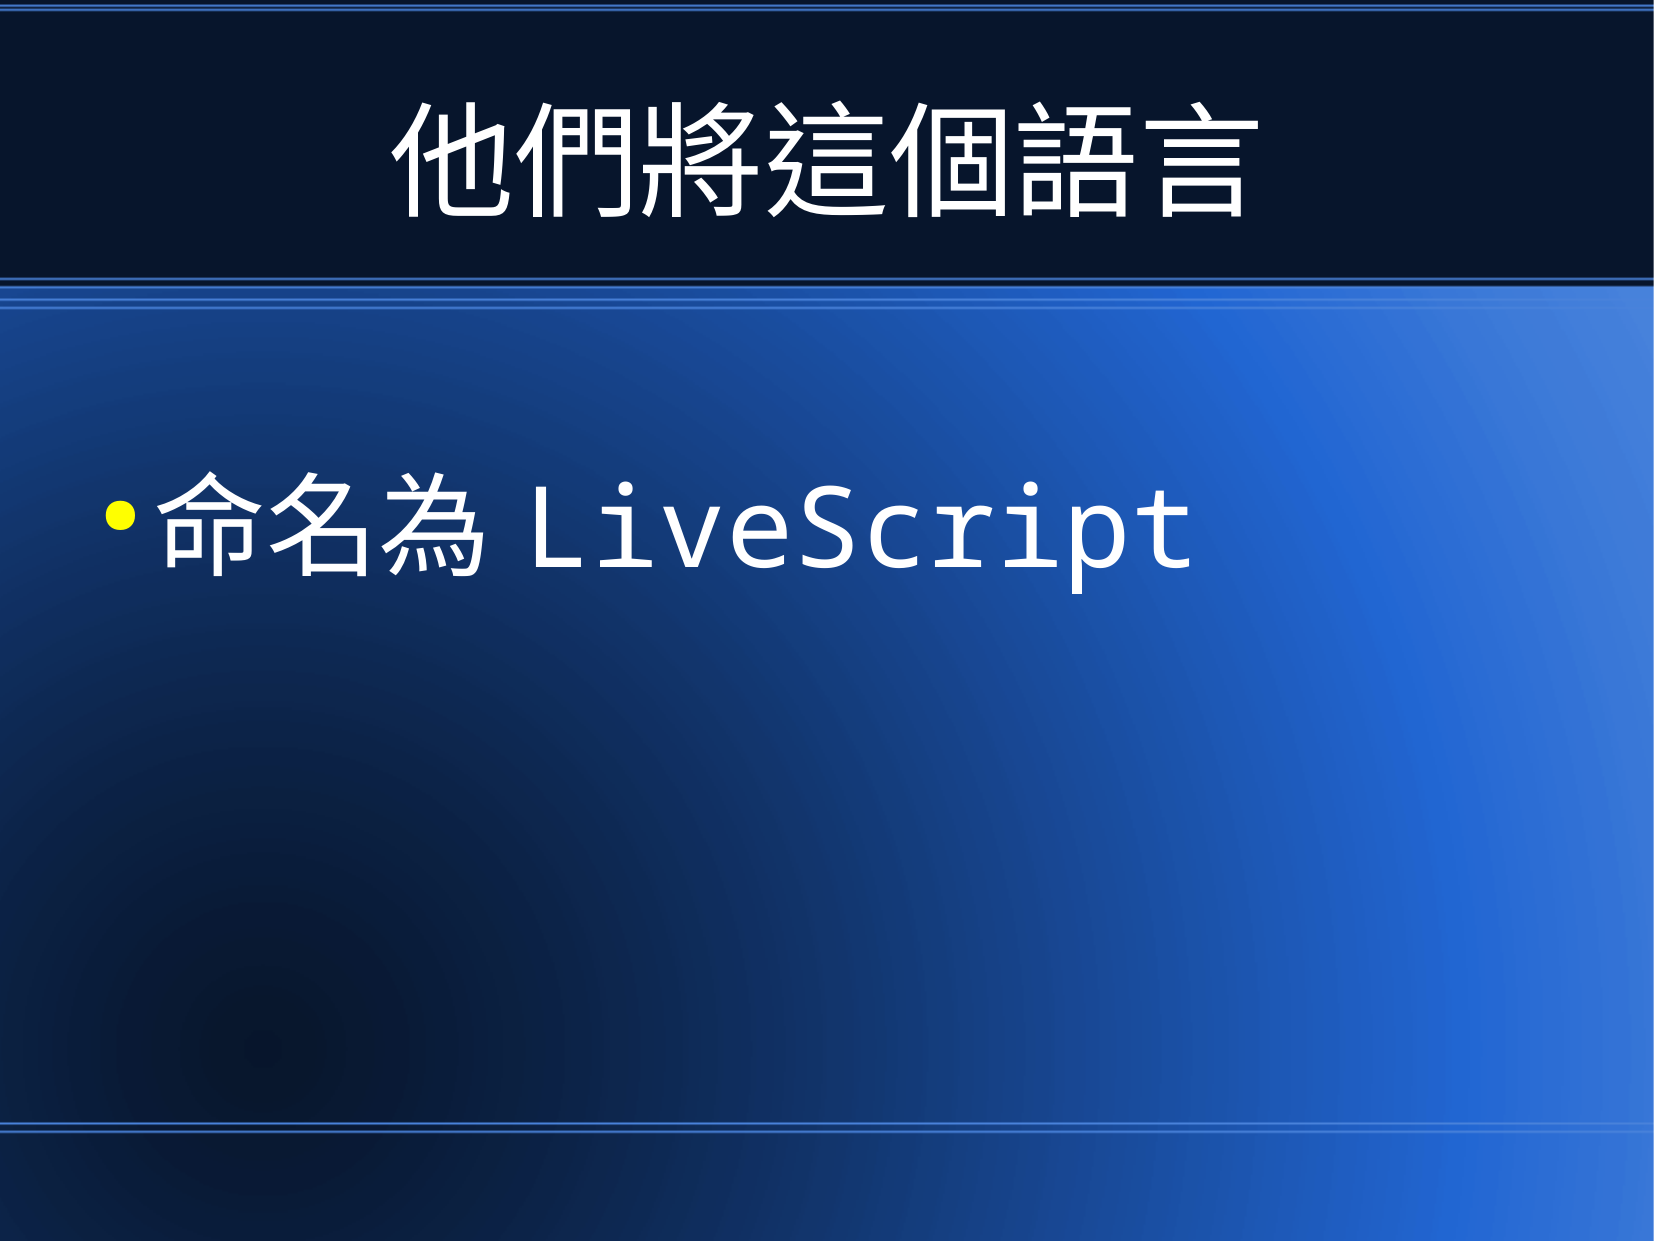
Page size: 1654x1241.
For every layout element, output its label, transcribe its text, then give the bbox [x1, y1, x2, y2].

title 他們將這個語言 [82, 49, 1571, 257]
picture [0, 0, 1654, 1241]
list 命名為LiveScript [82, 355, 1571, 1241]
